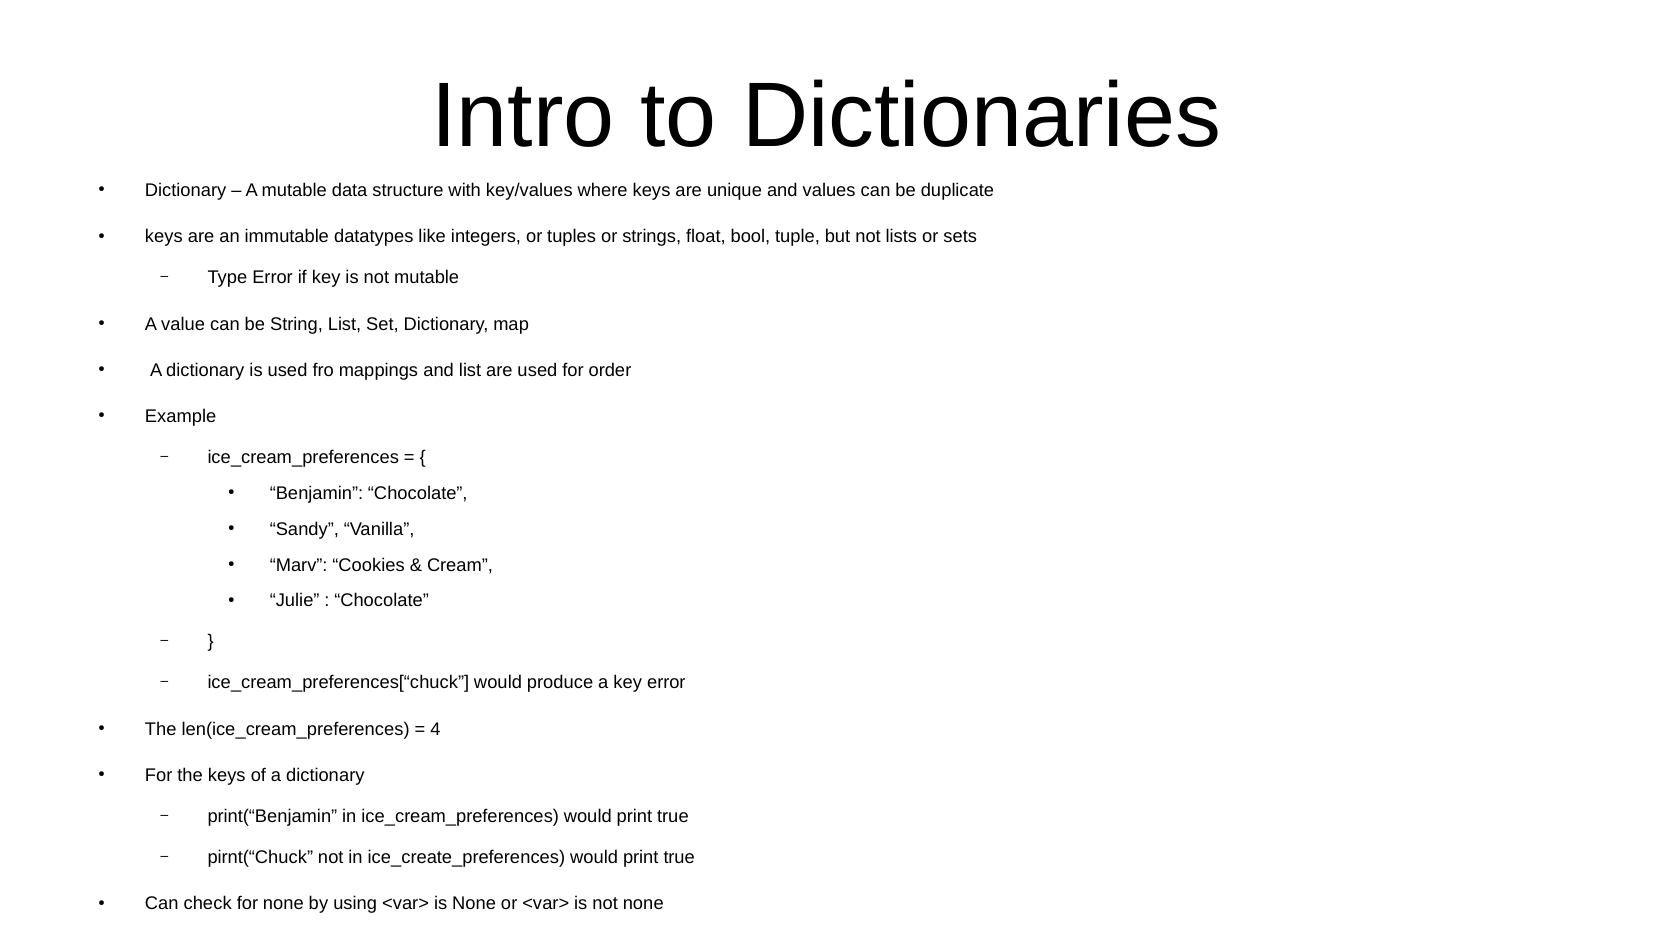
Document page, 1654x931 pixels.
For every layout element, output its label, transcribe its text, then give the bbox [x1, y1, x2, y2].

list Dictionary – A mutable data structure with key/values where keys are unique and values can be duplicate keys are an immutable datatypes like integers, or tuples or strings, float, bool, tuple, but not lists or sets Type Error if key is not mutable A value can be String, List, Set, Dictionary, map A dictionary is used fro mappings and list are used for order Example ice_cream_preferences = { “Benjamin”: “Chocolate”, “Sandy”, “Vanilla”, “Marv”: “Cookies & Cream”, “Julie” : “Chocolate” } ice_cream_preferences[“chuck”] would produce a key error The len(ice_cream_preferences) = 4 For the keys of a dictionary print(“Benjamin” in ice_cream_preferences) would print true pirnt(“Chuck” not in ice_create_preferences) would print true Can check for none by using <var> is None or <var> is not none [82, 180, 1576, 916]
title Intro to Dictionaries [82, 37, 1571, 180]
